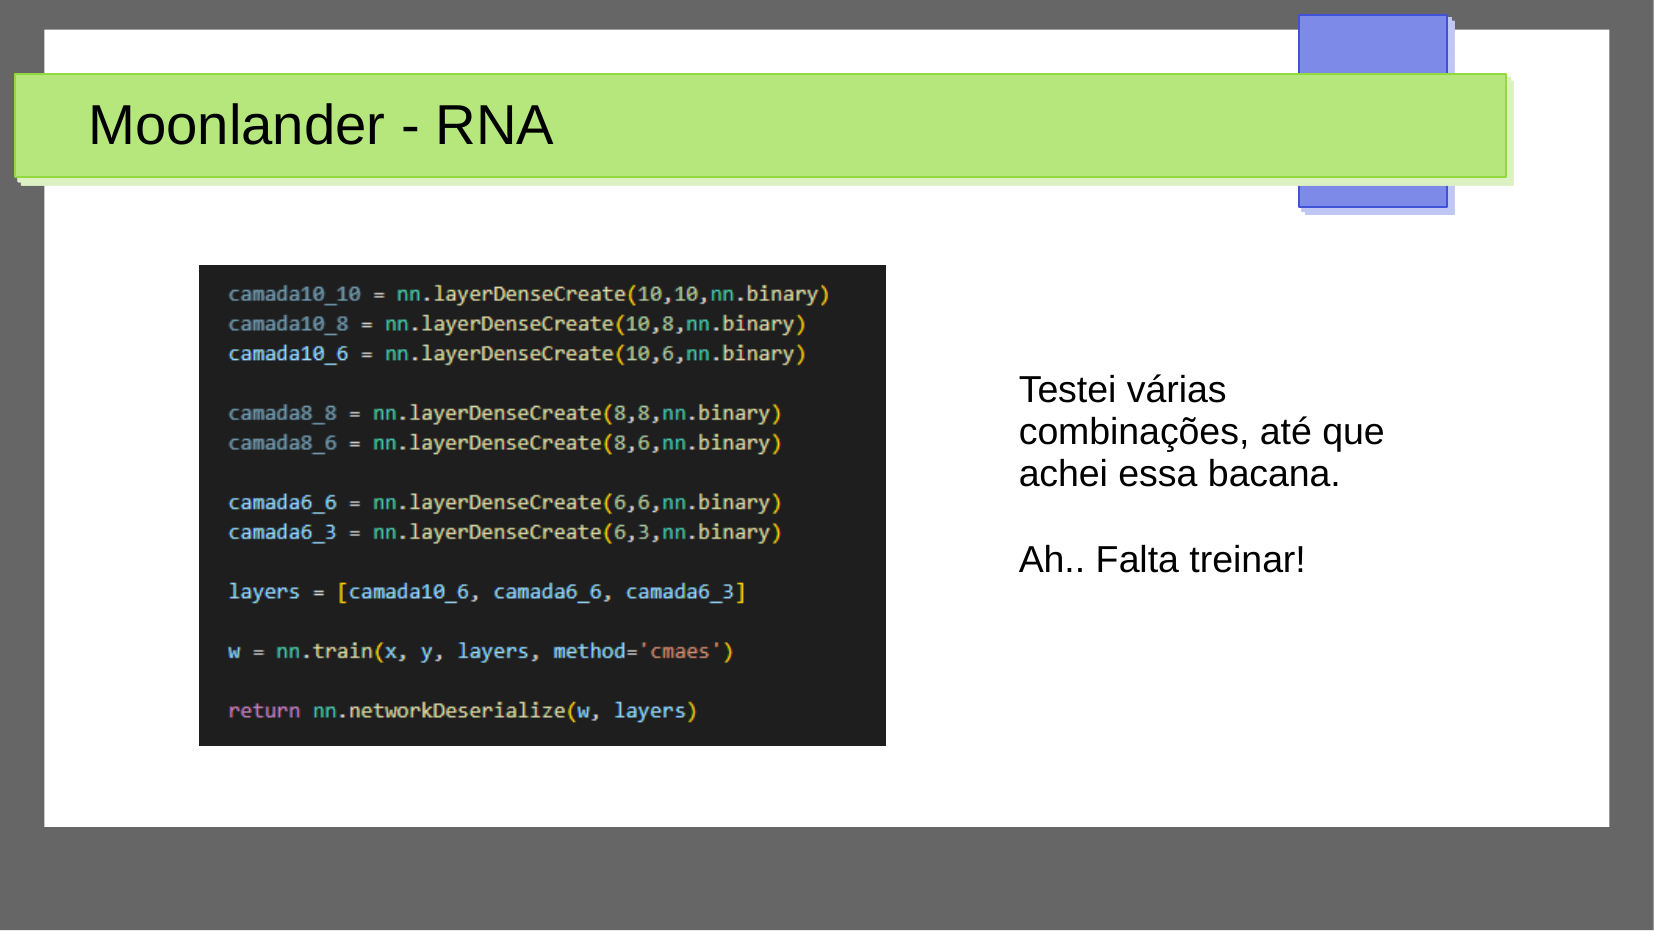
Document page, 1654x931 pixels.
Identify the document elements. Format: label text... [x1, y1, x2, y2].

text_box Ah.. Falta treinar! [1003, 531, 1477, 589]
text_box Testei várias combinações, até que achei essa bacana. [1003, 361, 1418, 502]
title Moonlander - RNA [88, 73, 1506, 178]
picture [199, 265, 886, 746]
